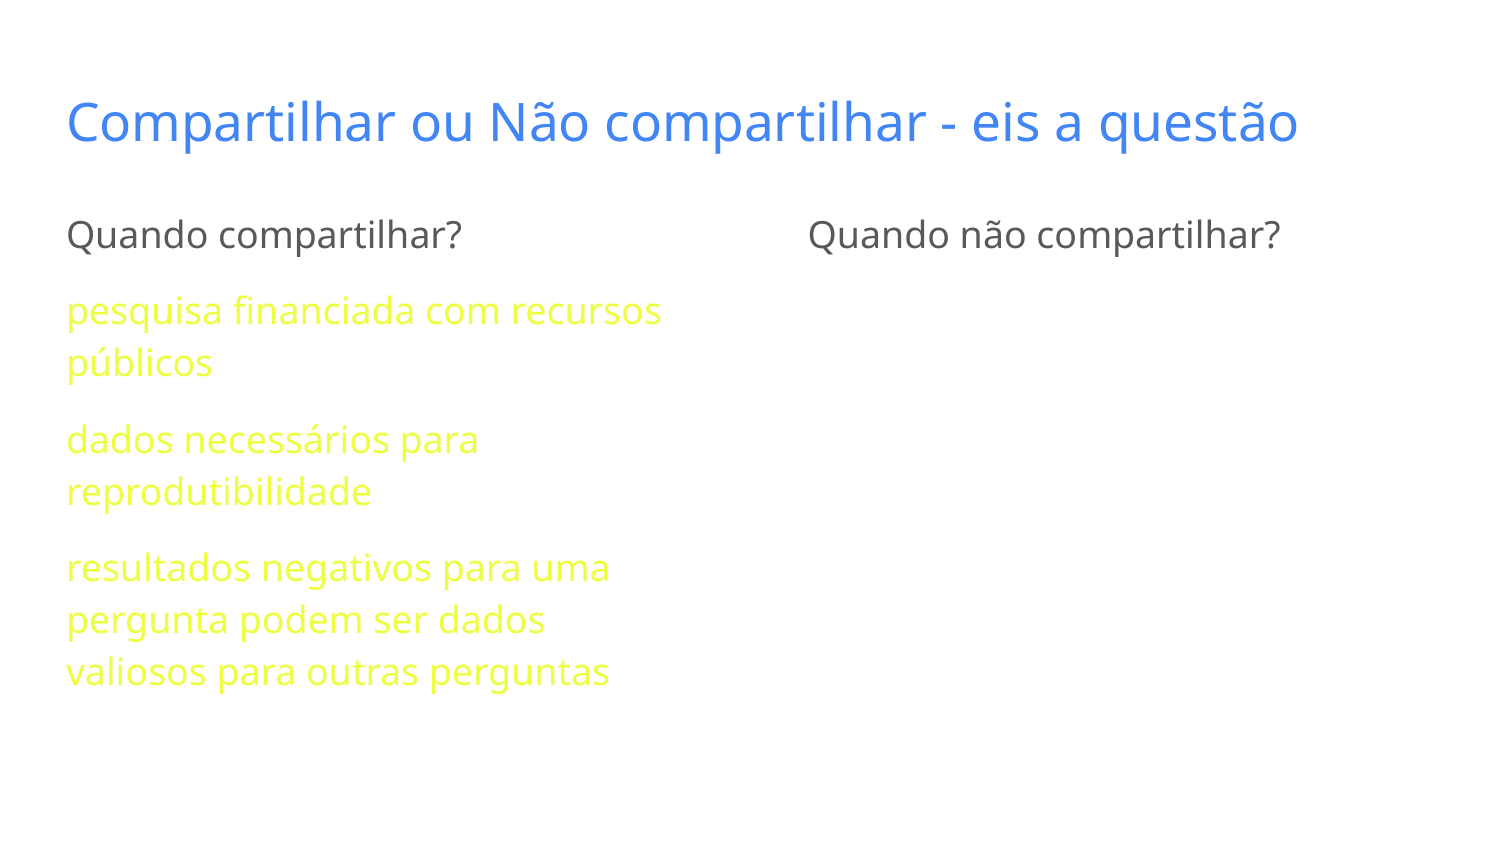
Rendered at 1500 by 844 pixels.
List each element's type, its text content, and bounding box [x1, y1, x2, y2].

title Compartilhar ou Não compartilhar - eis a questão [51, 72, 1449, 167]
list Quando compartilhar? pesquisa financiada com recursos públicos dados necessários para reprodutibilidade resultados negativos para uma pergunta podem ser dados valiosos para outras perguntas [51, 189, 708, 750]
list Quando não compartilhar? [792, 189, 1449, 750]
